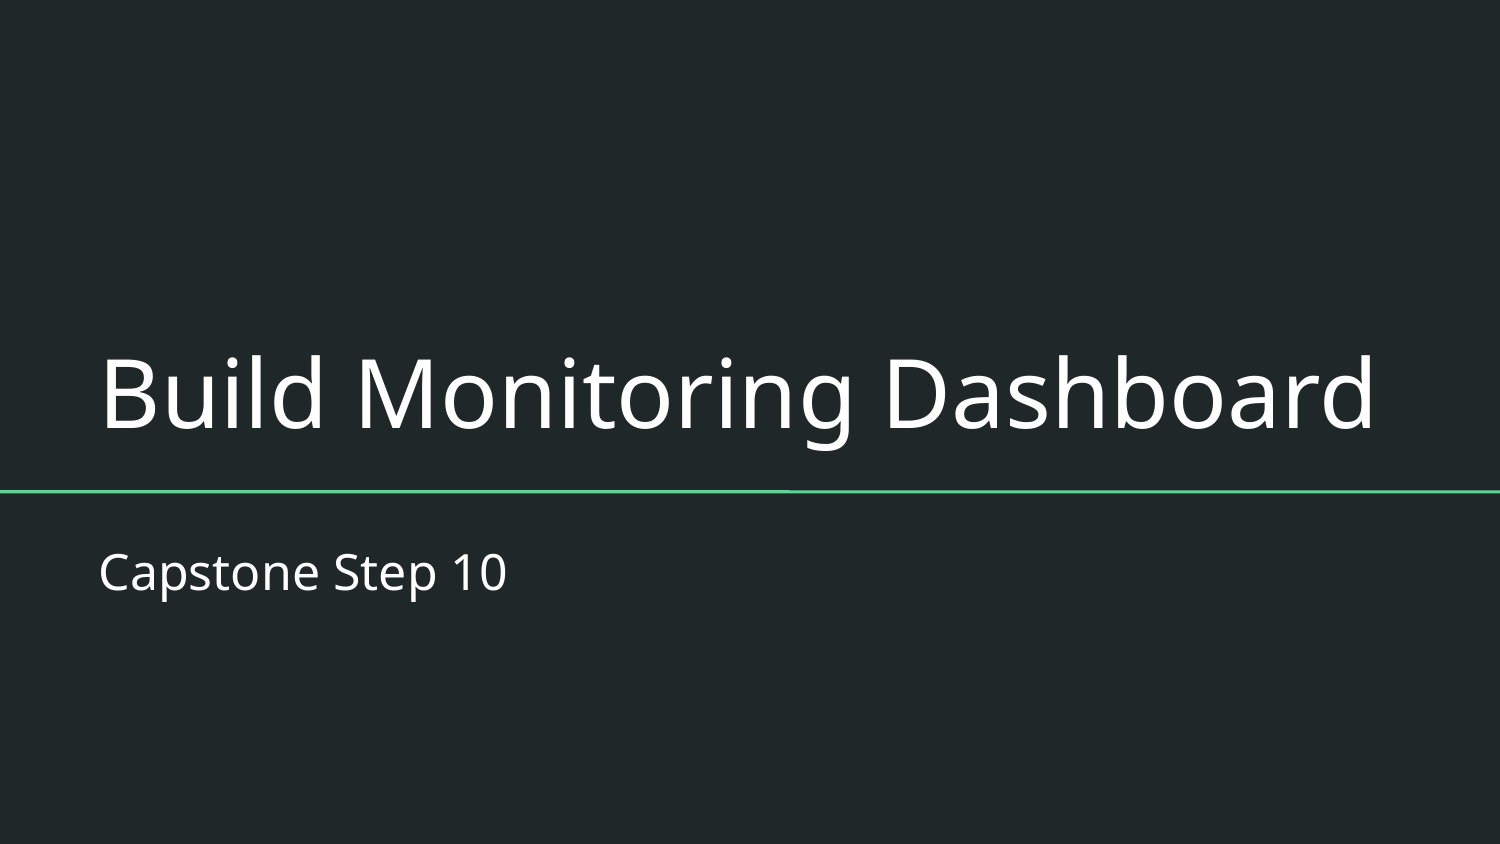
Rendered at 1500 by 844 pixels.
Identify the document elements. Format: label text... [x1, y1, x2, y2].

text_box Capstone Step 10 [83, 522, 1417, 626]
text_box Build Monitoring Dashboard [83, 206, 1474, 467]
